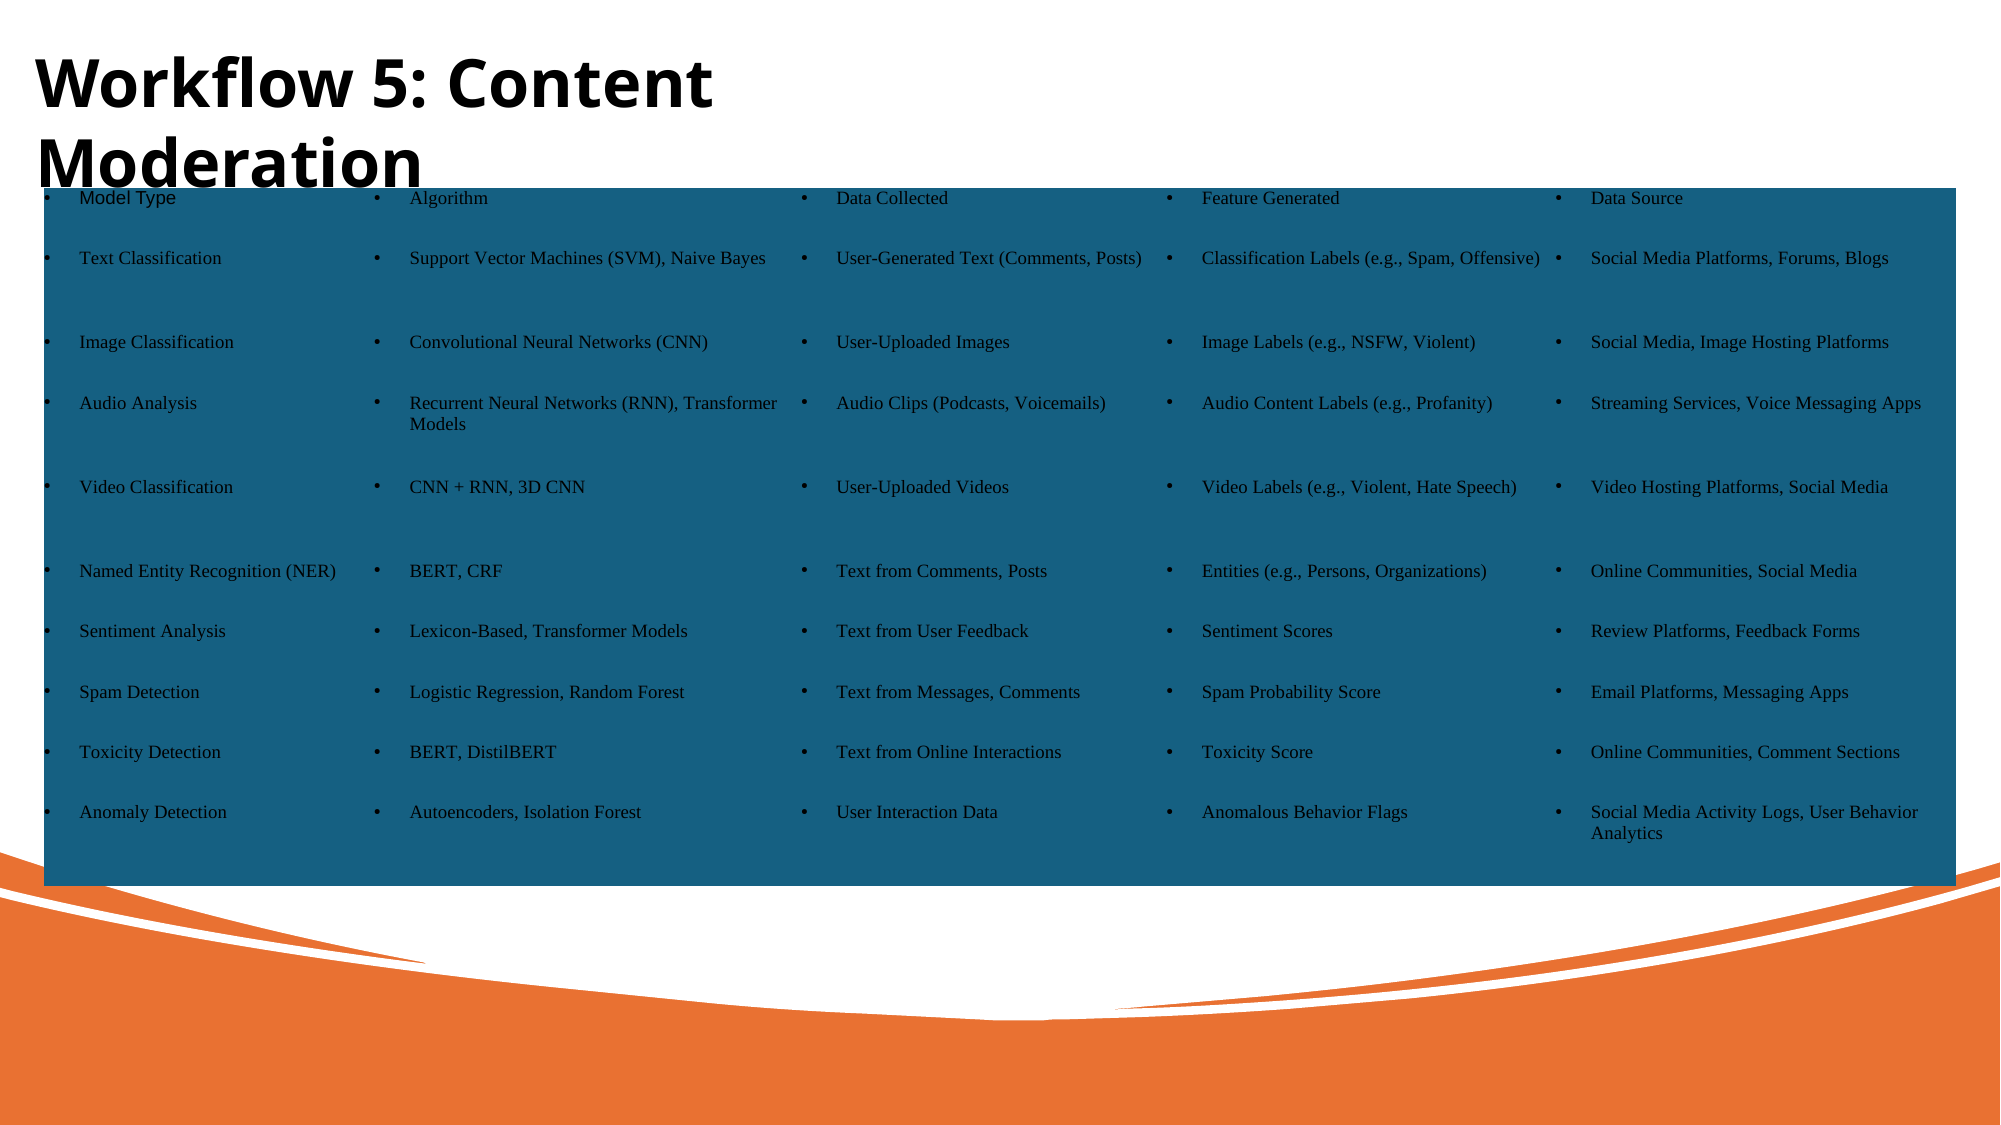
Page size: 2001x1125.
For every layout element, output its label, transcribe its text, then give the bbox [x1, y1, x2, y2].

table_cell Recurrent Neural Networks (RNN), Transformer Models [374, 393, 801, 477]
table_cell Audio Content Labels (e.g., Profanity) [1166, 393, 1555, 477]
table_cell Streaming Services, Voice Messaging Apps [1555, 393, 1956, 477]
table_cell Social Media, Image Hosting Platforms [1555, 332, 1956, 393]
table_header Algorithm [374, 188, 801, 248]
table_cell Image Labels (e.g., NSFW, Violent) [1166, 332, 1555, 393]
table_cell Audio Clips (Podcasts, Voicemails) [801, 393, 1166, 477]
table_cell Entities (e.g., Persons, Organizations) [1166, 561, 1555, 621]
table_cell User-Uploaded Images [801, 332, 1166, 393]
table_cell Video Hosting Platforms, Social Media [1555, 477, 1956, 561]
table_header Feature Generated [1166, 188, 1555, 248]
table_cell Text from User Feedback [801, 621, 1166, 681]
table_cell User Interaction Data [801, 802, 1166, 886]
table_cell Email Platforms, Messaging Apps [1555, 681, 1956, 742]
table_cell Classification Labels (e.g., Spam, Offensive) [1166, 248, 1555, 332]
table_cell User-Generated Text (Comments, Posts) [801, 248, 1166, 332]
table_cell Image Classification [44, 332, 374, 393]
table_cell Review Platforms, Feedback Forms [1555, 621, 1956, 681]
table_cell Convolutional Neural Networks (CNN) [374, 332, 801, 393]
text_box Workflow 5: Content Moderation​ [20, 33, 1134, 130]
table_cell Social Media Activity Logs, User Behavior Analytics [1555, 802, 1956, 886]
table_cell Autoencoders, Isolation Forest [374, 802, 801, 886]
table_cell Online Communities, Comment Sections [1555, 742, 1956, 802]
table_header Model Type [44, 188, 374, 248]
table_cell Audio Analysis [44, 393, 374, 477]
table_cell Toxicity Detection [44, 742, 374, 802]
table_cell Anomalous Behavior Flags [1166, 802, 1555, 886]
table_cell Named Entity Recognition (NER) [44, 561, 374, 621]
table_cell Video Classification [44, 477, 374, 561]
table_cell Lexicon-Based, Transformer Models [374, 621, 801, 681]
table_cell BERT, CRF [374, 561, 801, 621]
table_cell Anomaly Detection [44, 802, 374, 886]
table_cell Spam Detection [44, 681, 374, 742]
table_cell CNN + RNN, 3D CNN [374, 477, 801, 561]
table_cell Sentiment Scores [1166, 621, 1555, 681]
table_cell Text from Comments, Posts [801, 561, 1166, 621]
text_box [0, 0, 2000, 1125]
table_cell Text from Online Interactions [801, 742, 1166, 802]
table_header Data Source [1555, 188, 1956, 248]
table_cell Spam Probability Score [1166, 681, 1555, 742]
table_cell Text Classification [44, 248, 374, 332]
table_cell Logistic Regression, Random Forest [374, 681, 801, 742]
table_cell Text from Messages, Comments [801, 681, 1166, 742]
table_cell Video Labels (e.g., Violent, Hate Speech) [1166, 477, 1555, 561]
table_cell Sentiment Analysis [44, 621, 374, 681]
table_cell BERT, DistilBERT [374, 742, 801, 802]
table_cell Social Media Platforms, Forums, Blogs [1555, 248, 1956, 332]
table_cell User-Uploaded Videos [801, 477, 1166, 561]
table_header Data Collected [801, 188, 1166, 248]
table_cell Toxicity Score [1166, 742, 1555, 802]
table_cell Online Communities, Social Media [1555, 561, 1956, 621]
table_cell Support Vector Machines (SVM), Naive Bayes [374, 248, 801, 332]
